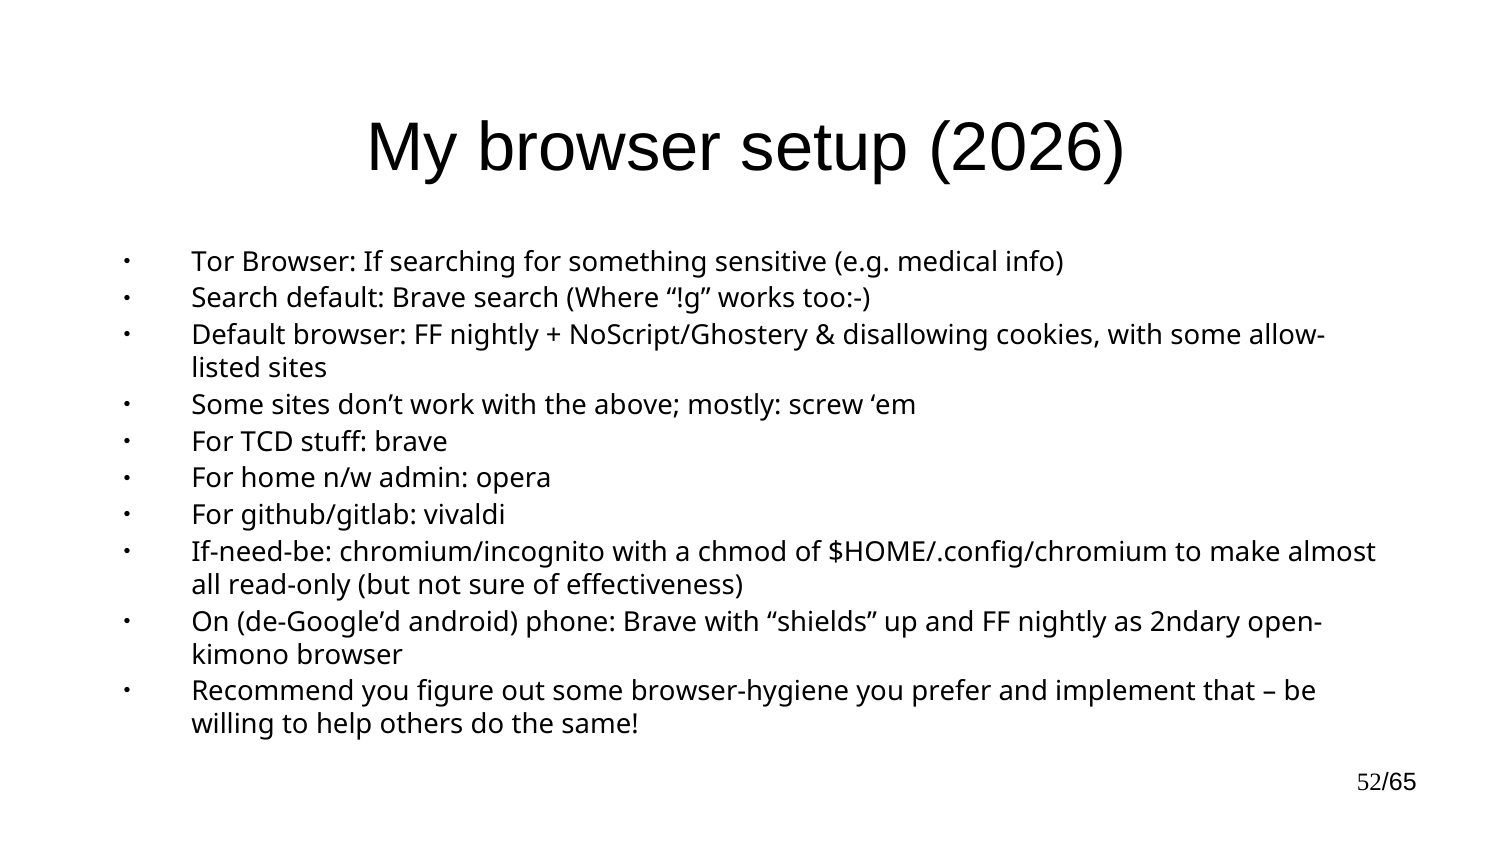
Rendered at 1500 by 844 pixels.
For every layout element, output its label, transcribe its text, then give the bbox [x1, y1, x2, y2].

list Tor Browser: If searching for something sensitive (e.g. medical info) Search default: Brave search (Where “!g” works too:-) Default browser: FF nightly + NoScript/Ghostery & disallowing cookies, with some allow-listed sites Some sites don’t work with the above; mostly: screw ‘em For TCD stuff: brave For home n/w admin: opera For github/gitlab: vivaldi If-need-be: chromium/incognito with a chmod of $HOME/.config/chromium to make almost all read-only (but not sure of effectiveness) On (de-Google’d android) phone: Brave with “shields” up and FF nightly as 2ndary open-kimono browser Recommend you figure out some browser-hygiene you prefer and implement that – be willing to help others do the same! [112, 243, 1382, 746]
title My browser setup (2026) [112, 74, 1382, 212]
